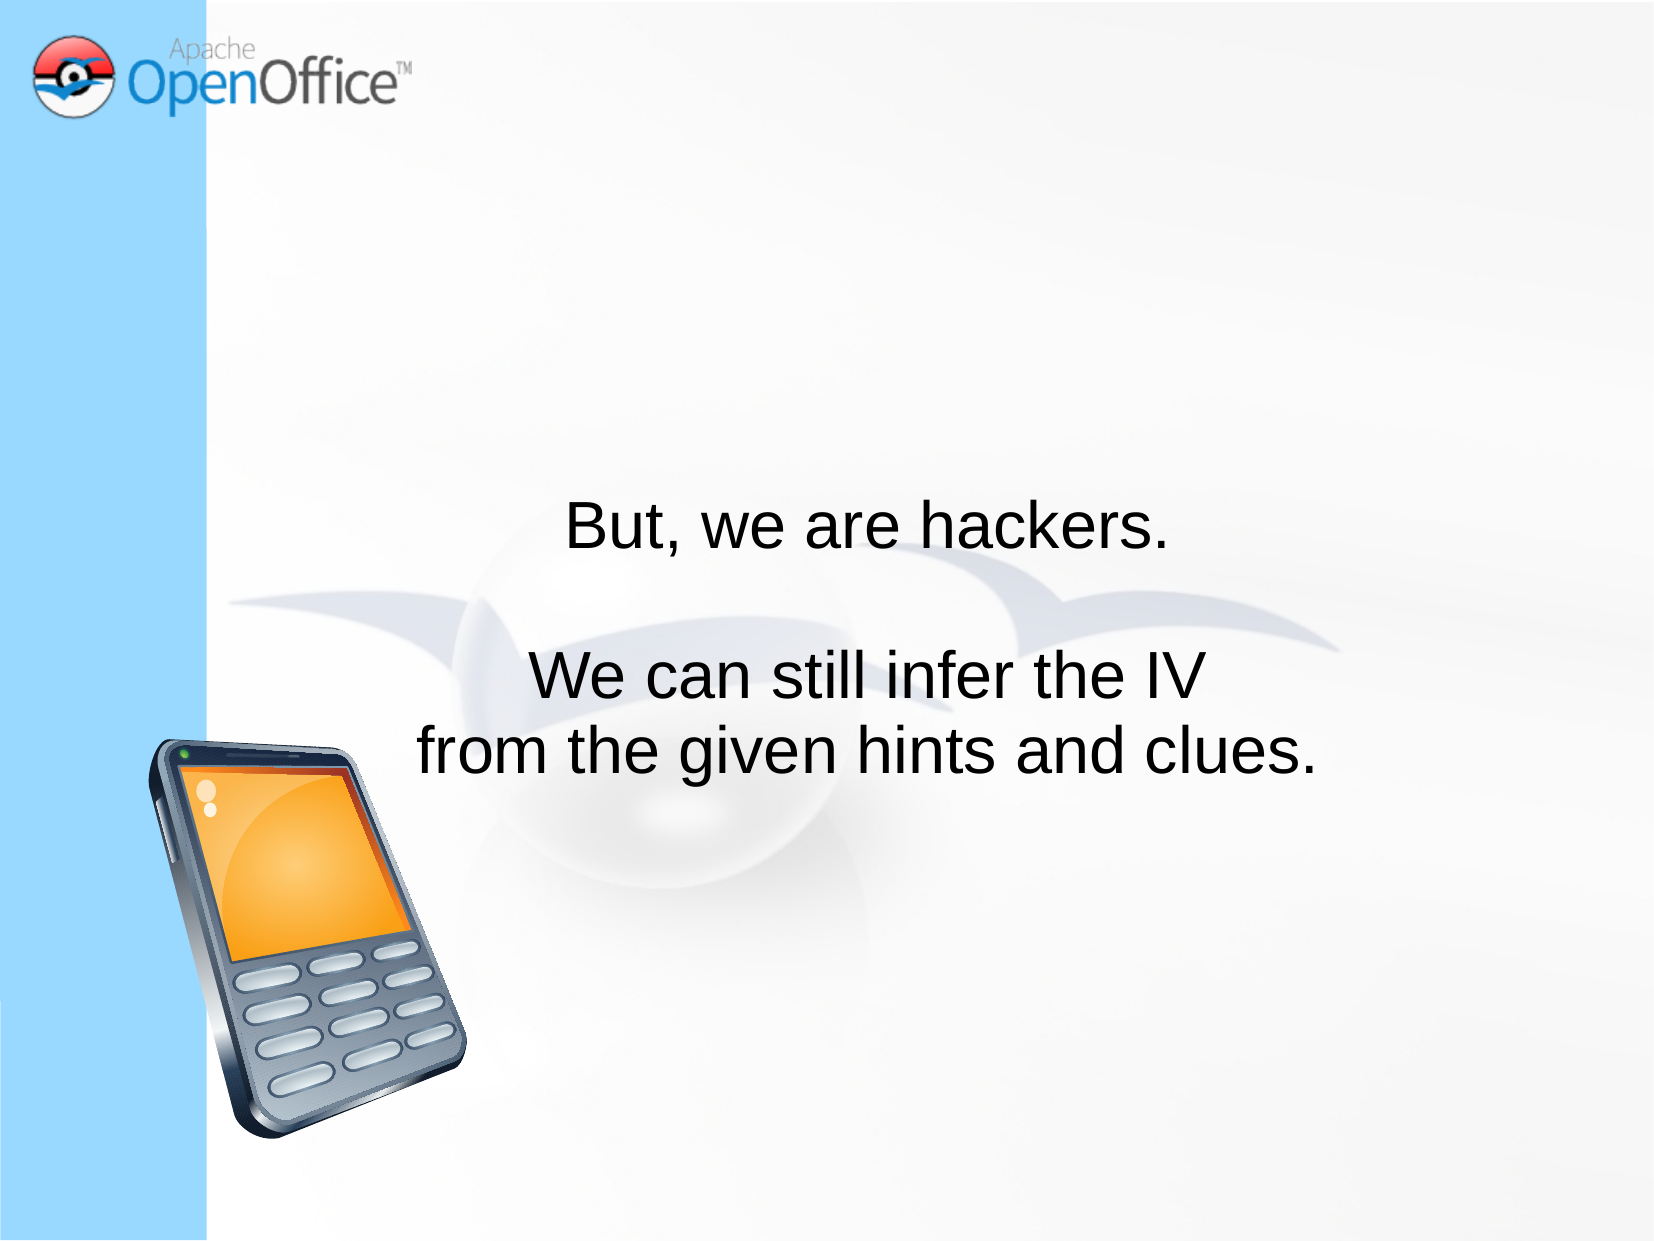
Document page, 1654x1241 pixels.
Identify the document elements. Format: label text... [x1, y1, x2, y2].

picture [141, 732, 165, 1146]
picture [31, 2, 1654, 1241]
subtitle But, we are hackers. We can still infer the IV from the given hints and clues. [165, 108, 1571, 1168]
